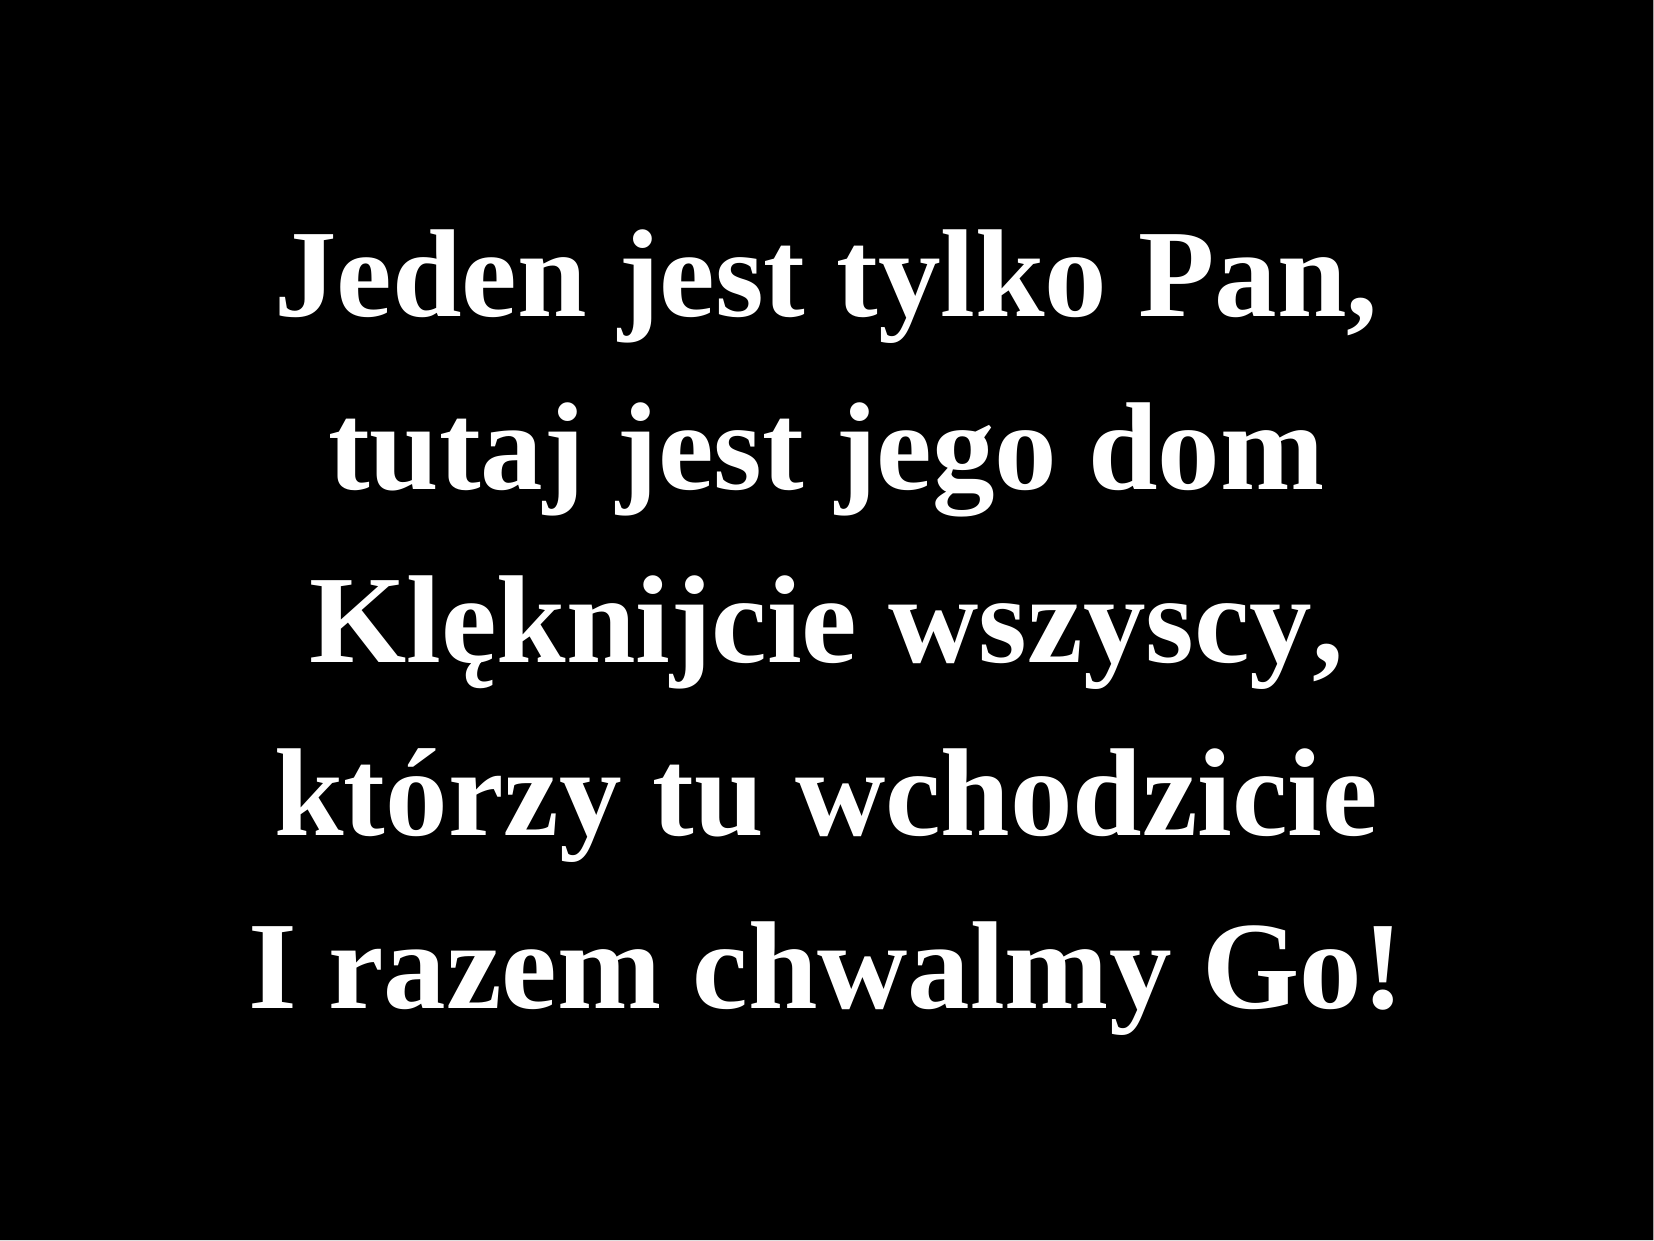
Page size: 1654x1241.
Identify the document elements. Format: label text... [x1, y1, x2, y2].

title Jeden jest tylko Pan, ppp tutaj jest jego dom ppp Klęknijcie wszyscy, ppp którzy tu wchodzicie ppp I razem chwalmy Go! [0, 0, 1654, 1241]
